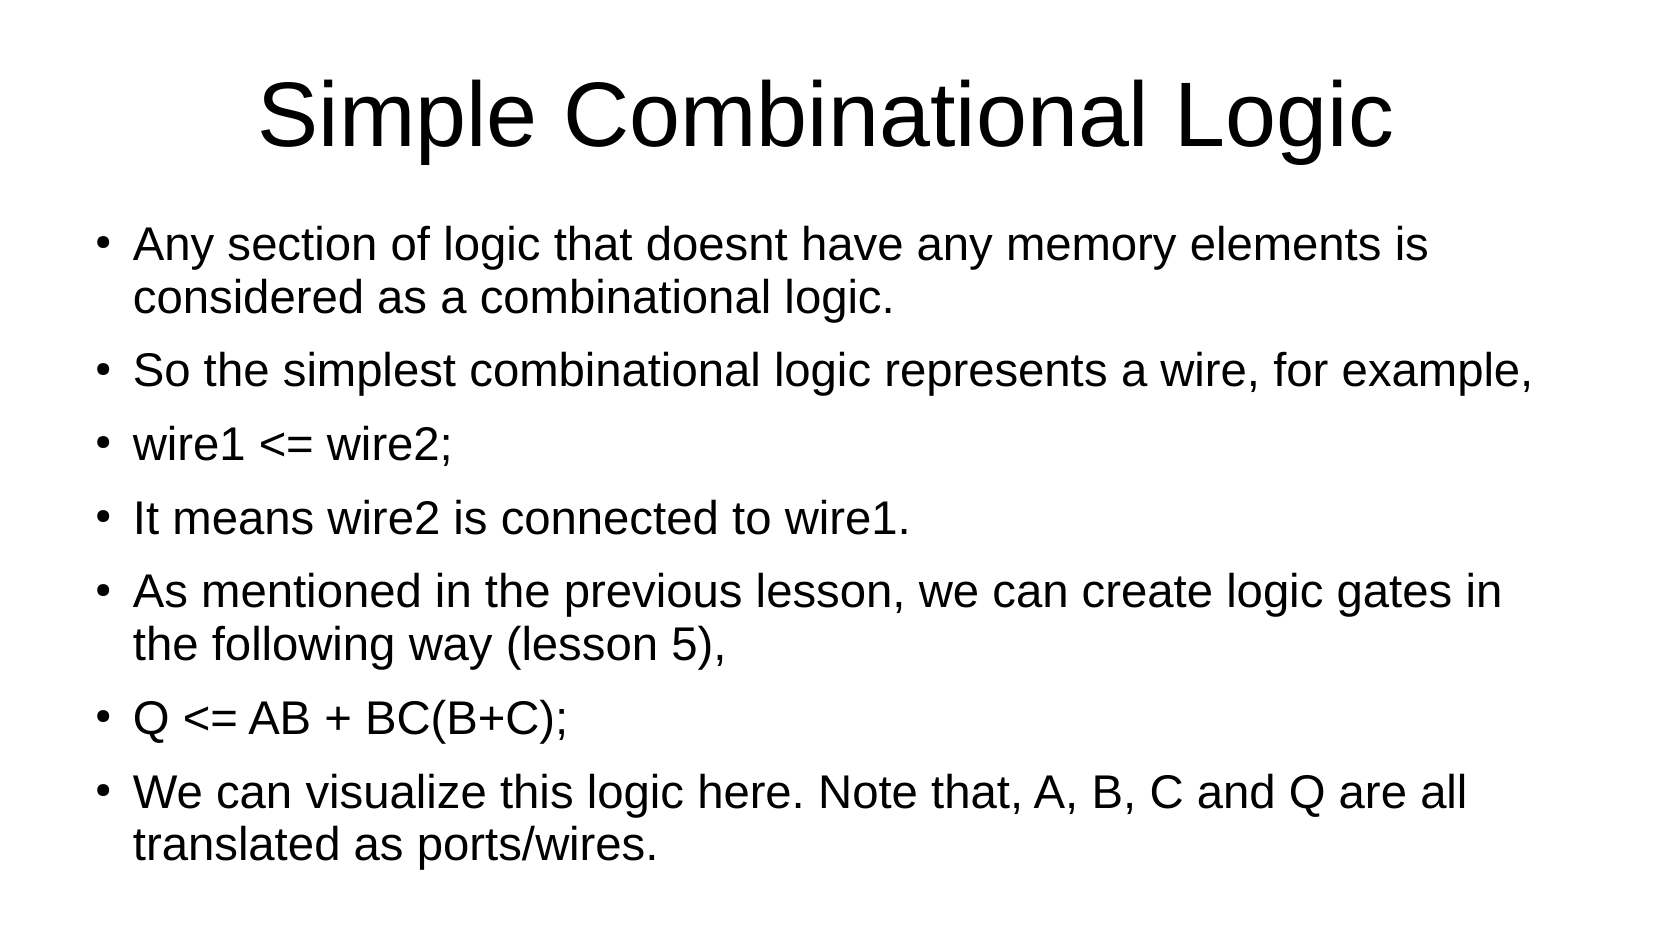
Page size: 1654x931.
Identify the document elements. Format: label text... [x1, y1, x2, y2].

list Any section of logic that doesnt have any memory elements is considered as a combinational logic. So the simplest combinational logic represents a wire, for example, wire1 <= wire2; It means wire2 is connected to wire1. As mentioned in the previous lesson, we can create logic gates in the following way (lesson 5), Q <= AB + BC(B+C); We can visualize this logic here. Note that, A, B, C and Q are all translated as ports/wires. [82, 217, 1571, 886]
title Simple Combinational Logic [82, 37, 1571, 193]
